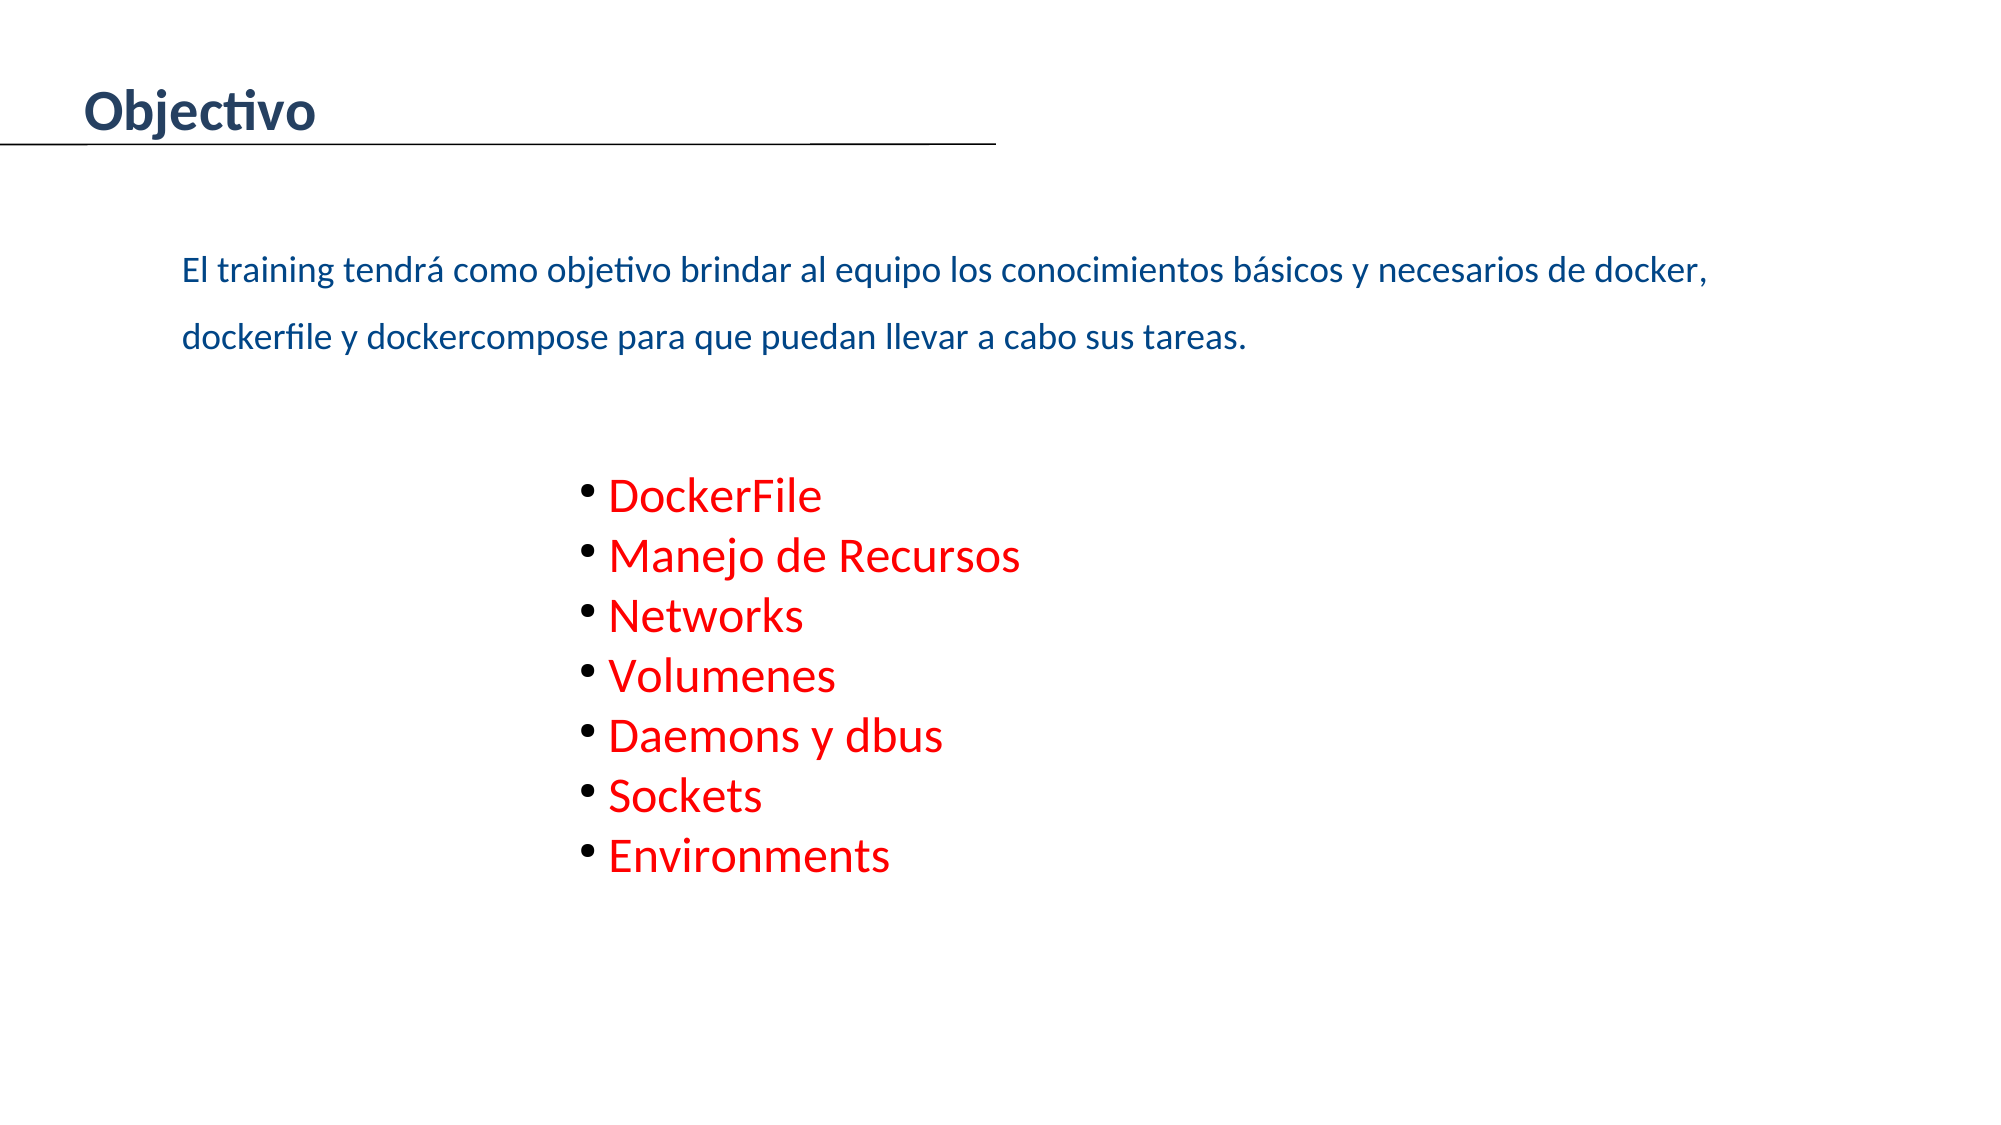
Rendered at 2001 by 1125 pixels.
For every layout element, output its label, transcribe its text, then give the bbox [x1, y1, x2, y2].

text_box El training tendrá como objetivo brindar al equipo los conocimientos básicos y necesarios de docker, dockerfile y dockercompose para que puedan llevar a cabo sus tareas. [167, 214, 1846, 432]
text_box Objectivo [69, 64, 1075, 150]
text_box DockerFile Manejo de Recursos Networks Volumenes Daemons y dbus Sockets Environments [564, 455, 1148, 891]
